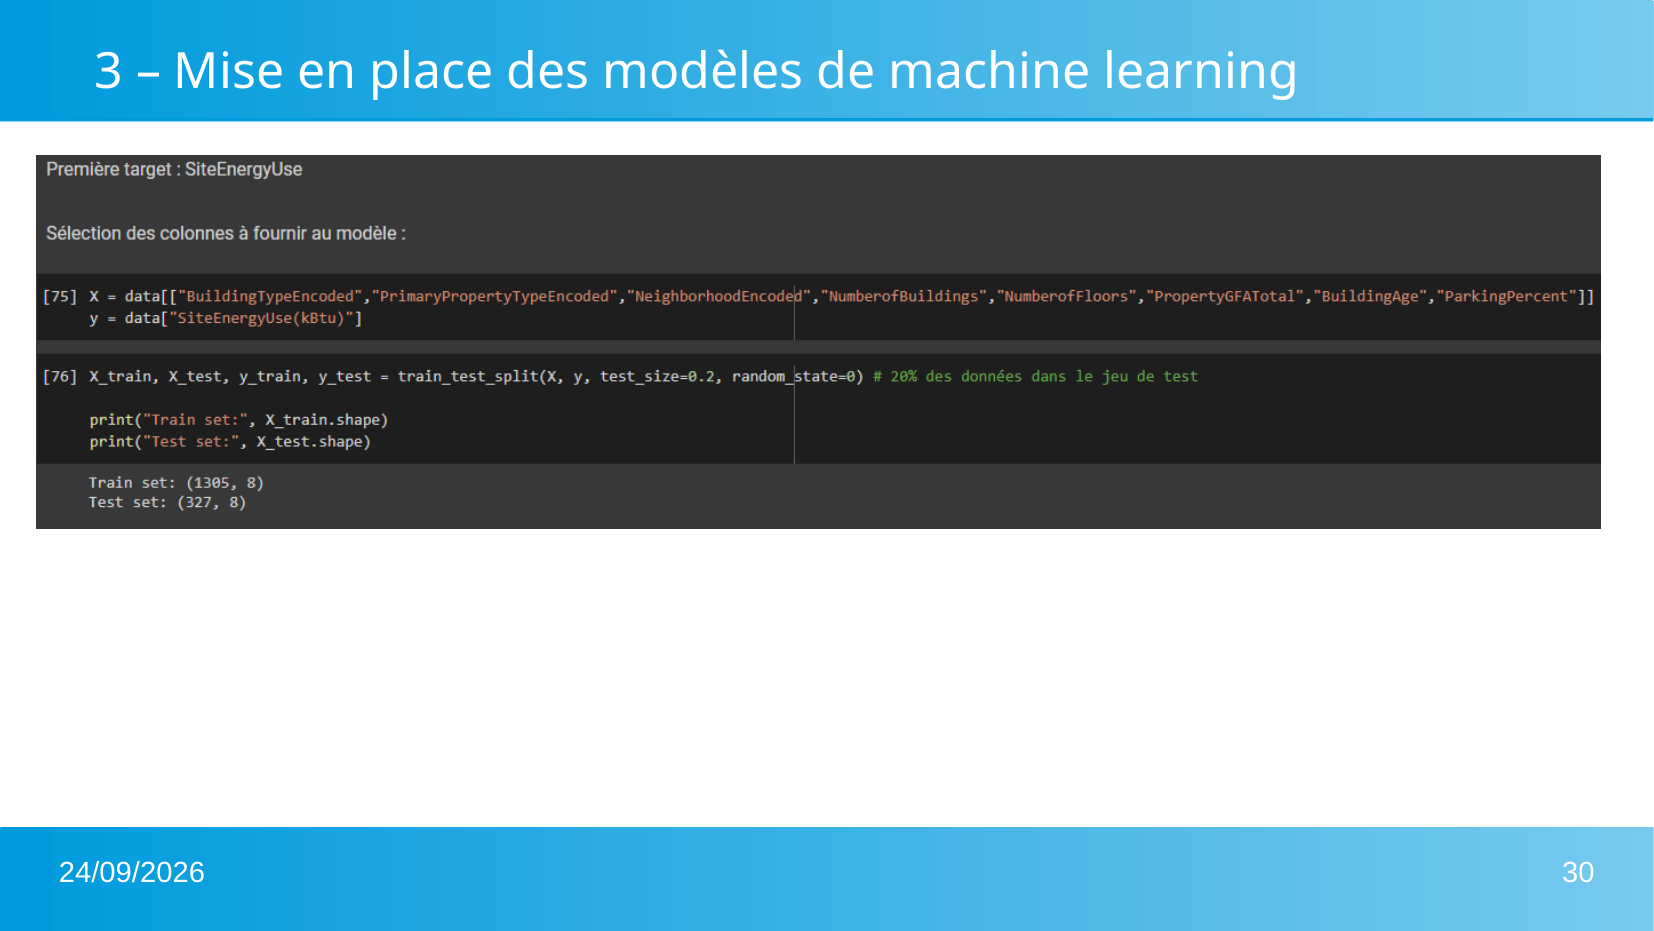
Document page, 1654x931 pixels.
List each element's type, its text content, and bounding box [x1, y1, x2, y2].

picture [36, 155, 1601, 529]
title 3 – Mise en place des modèles de machine learning [59, 29, 1595, 108]
